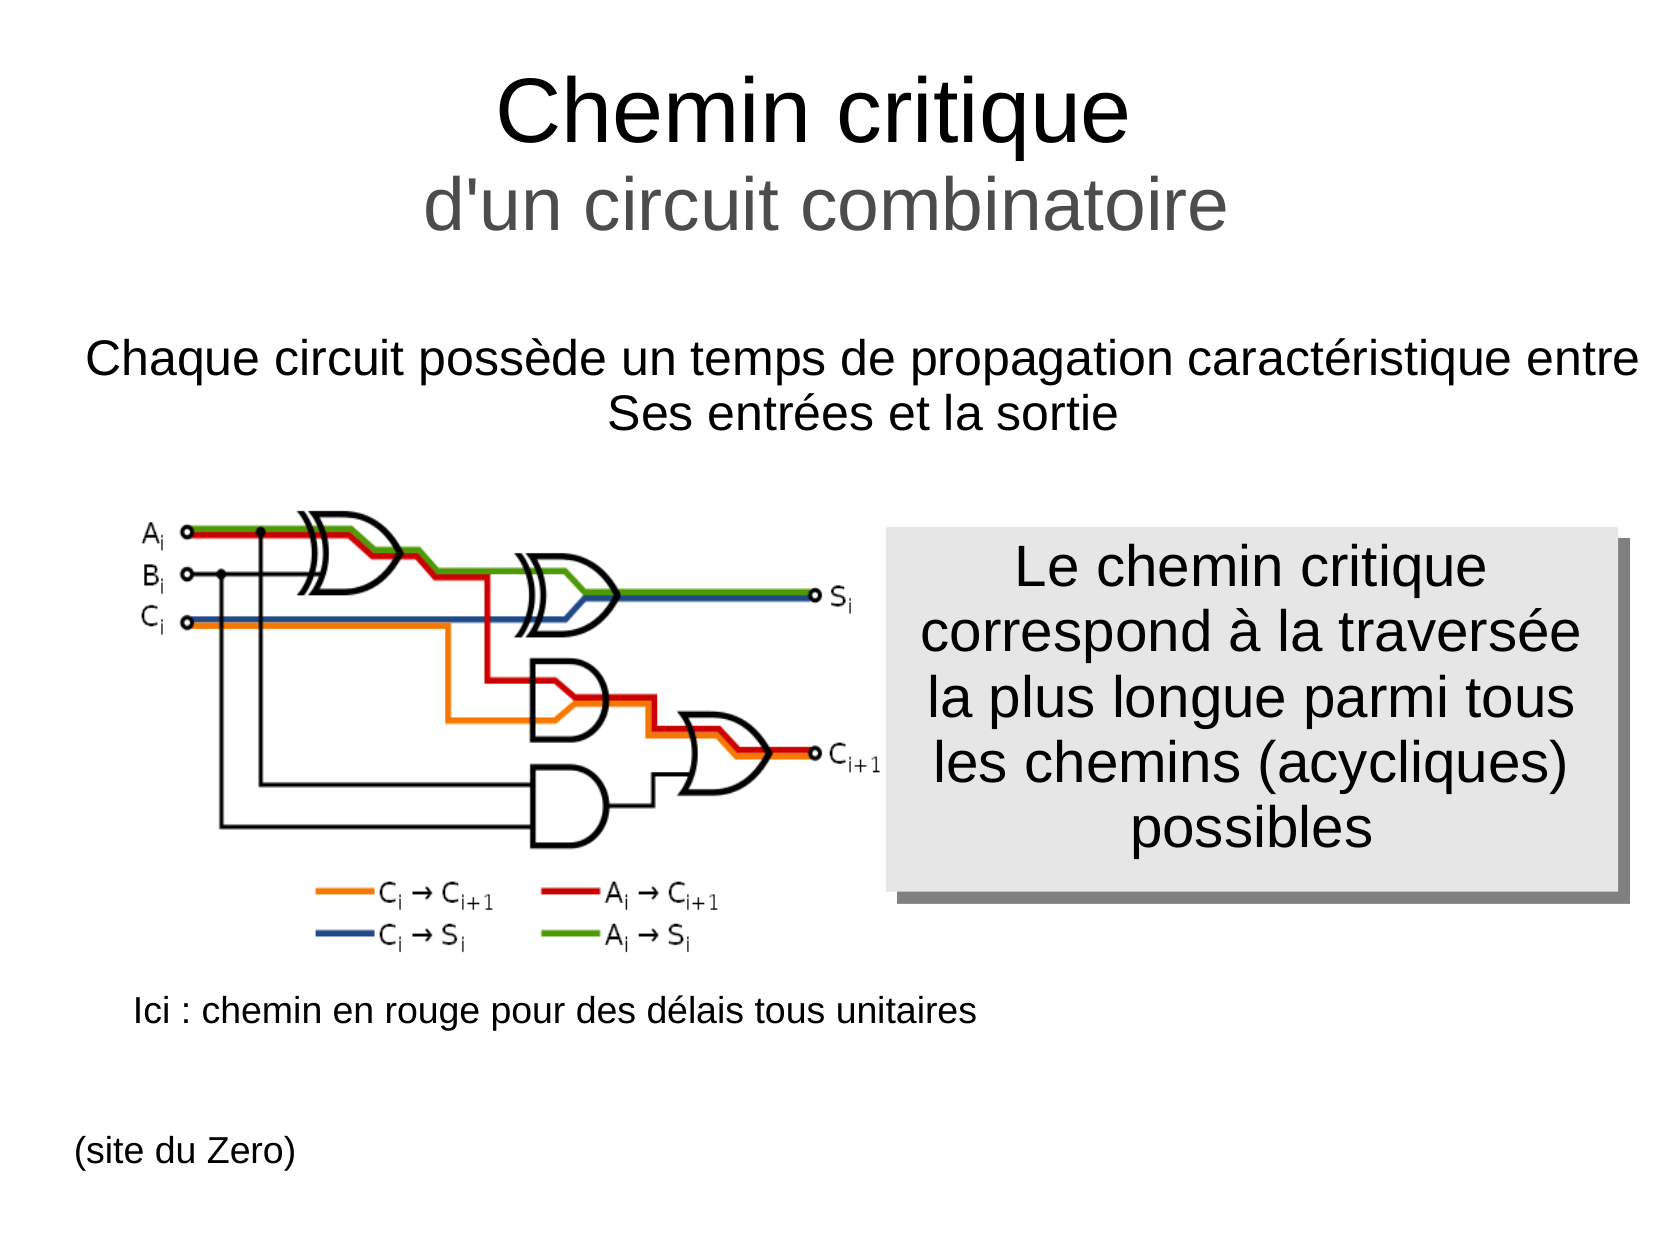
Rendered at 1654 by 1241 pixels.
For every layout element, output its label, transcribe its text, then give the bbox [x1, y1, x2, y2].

text_box (site du Zero) [59, 1122, 312, 1179]
title Chemin critique d'un circuit combinatoire [82, 56, 1571, 250]
picture [134, 507, 898, 969]
text_box Ici : chemin en rouge pour des délais tous unitaires [118, 982, 993, 1040]
text_box Le chemin critique correspond à la traversée la plus longue parmi tous les chemins (acycliques) possibles [885, 526, 1619, 892]
text_box Chaque circuit possède un temps de propagation caractéristique entre Ses entrées et la sortie [70, 322, 1654, 449]
